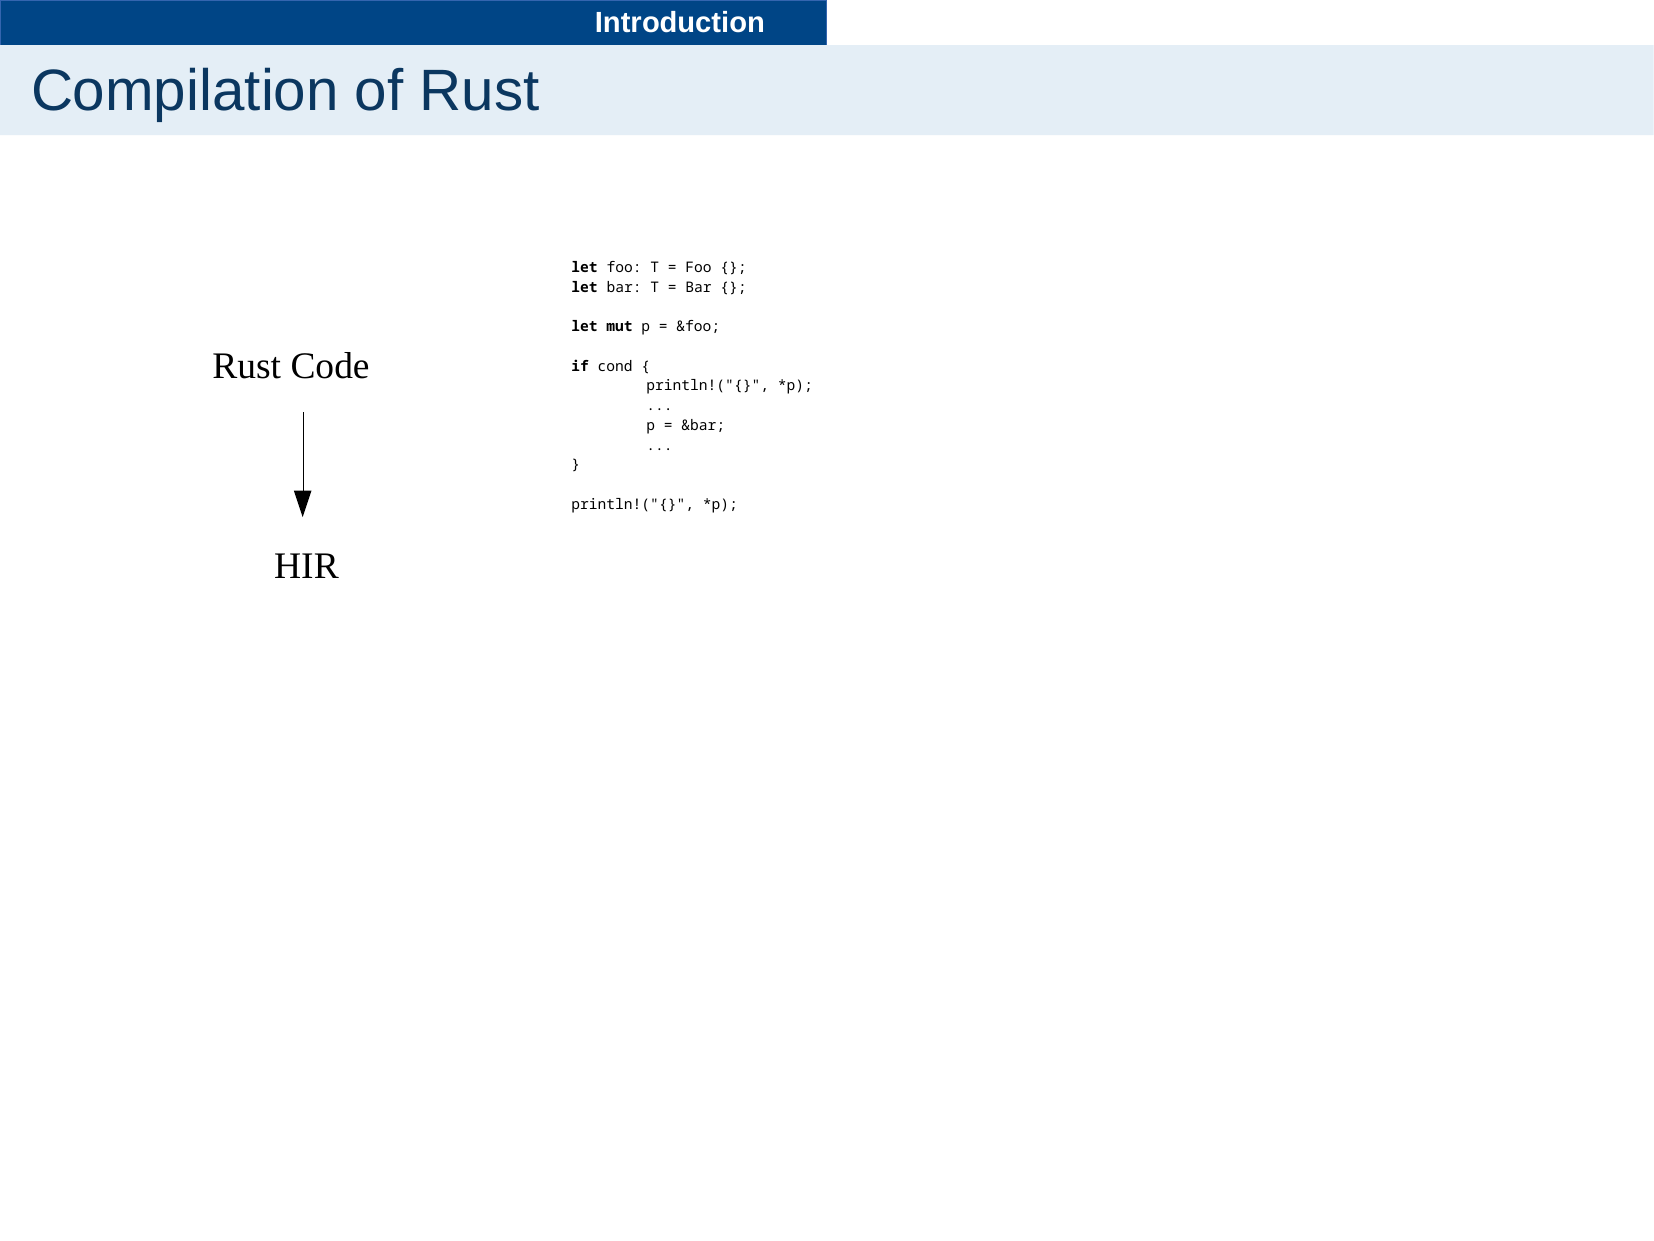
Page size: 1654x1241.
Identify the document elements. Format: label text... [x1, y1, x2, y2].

text_box let foo: T = Foo {}; let bar: T = Bar {}; let mut p = &foo; if cond { println!("{}", *p); ... p = &bar; ... } println!("{}", *p); [556, 249, 828, 493]
text_box Rust Code [197, 337, 405, 395]
text_box HIR [259, 537, 354, 595]
title Introduction [0, 0, 766, 45]
text_box Compilation of Rust [0, 45, 1654, 136]
